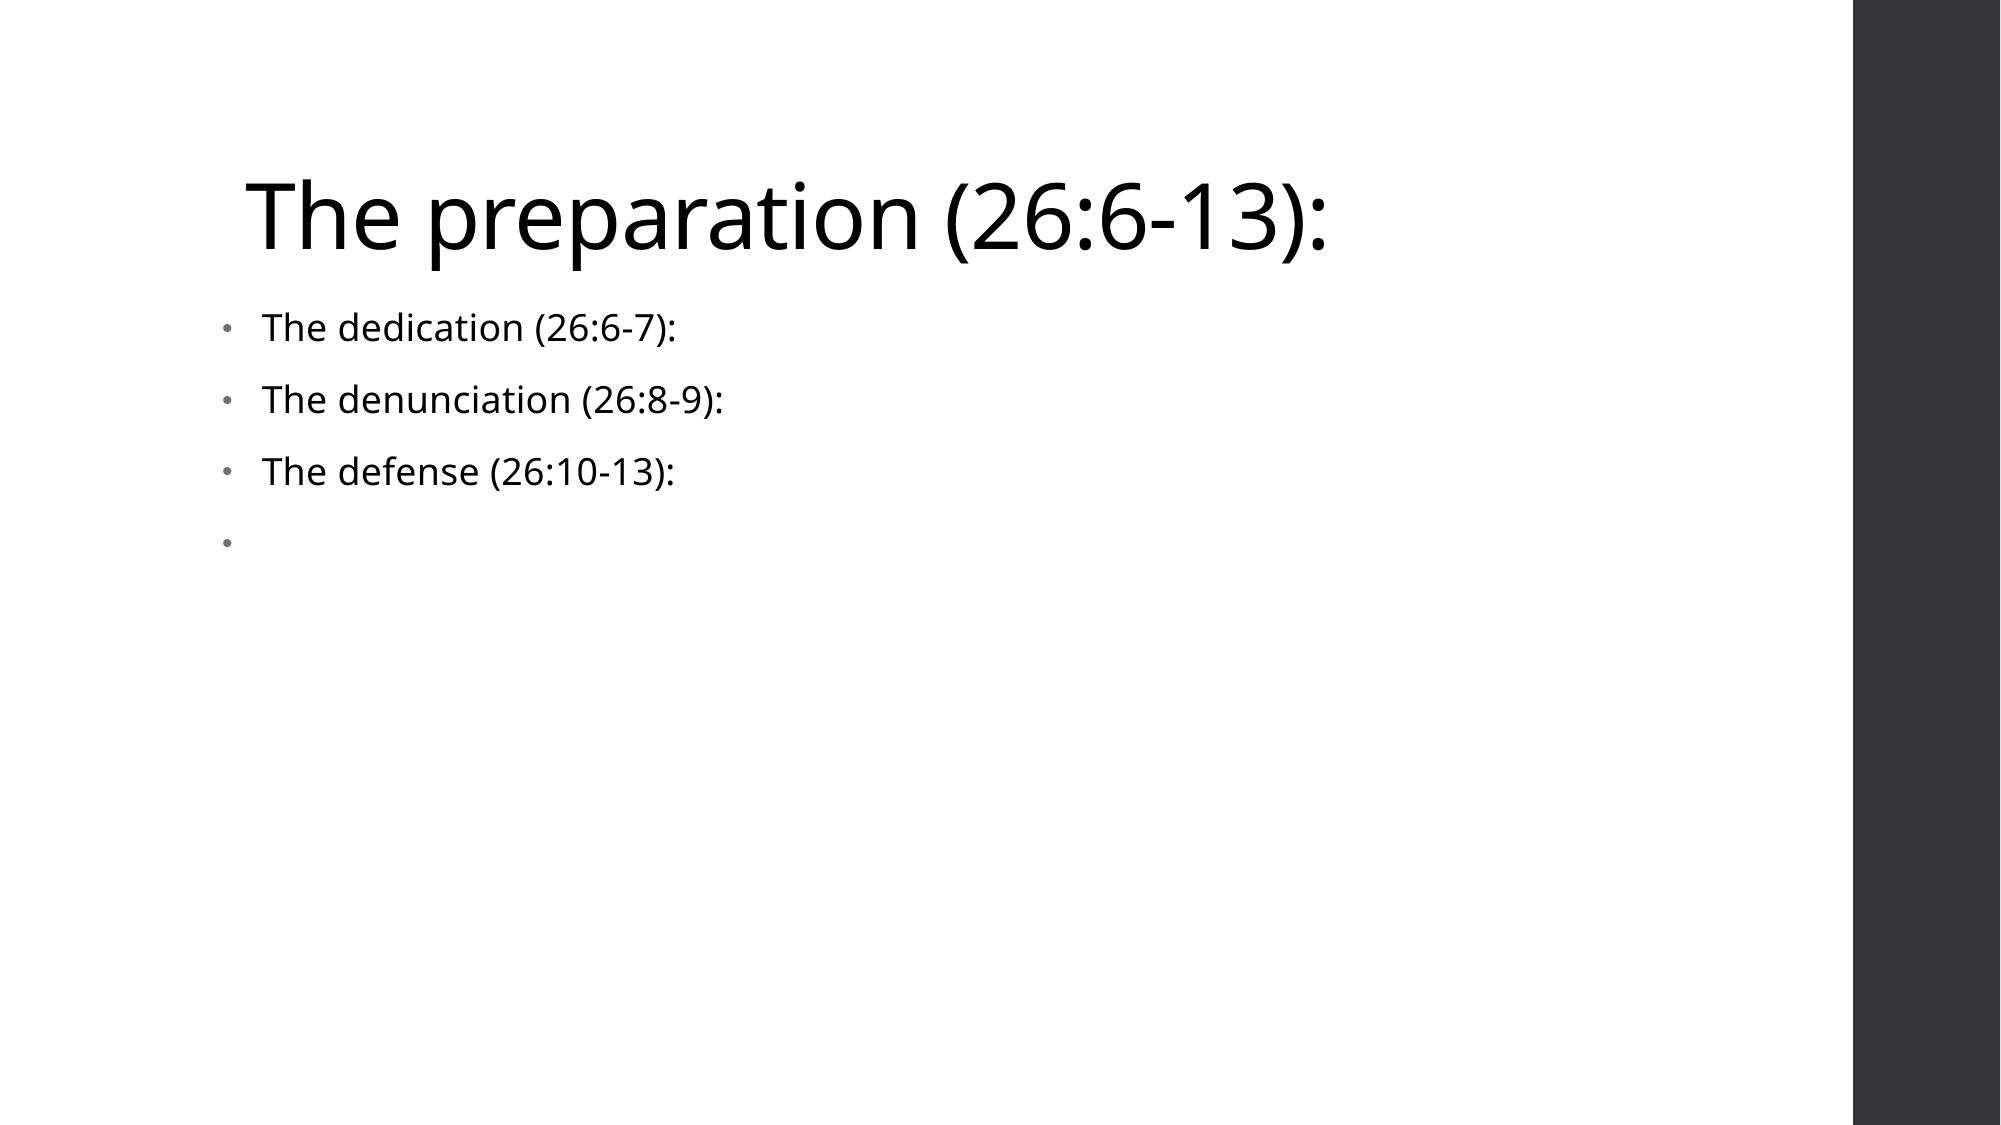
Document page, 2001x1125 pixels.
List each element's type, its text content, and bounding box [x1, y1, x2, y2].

list The dedication (26:6-7): The denunciation (26:8-9): The defense (26:10-13): [206, 299, 1617, 1014]
title The preparation (26:6-13): [206, 60, 1797, 278]
